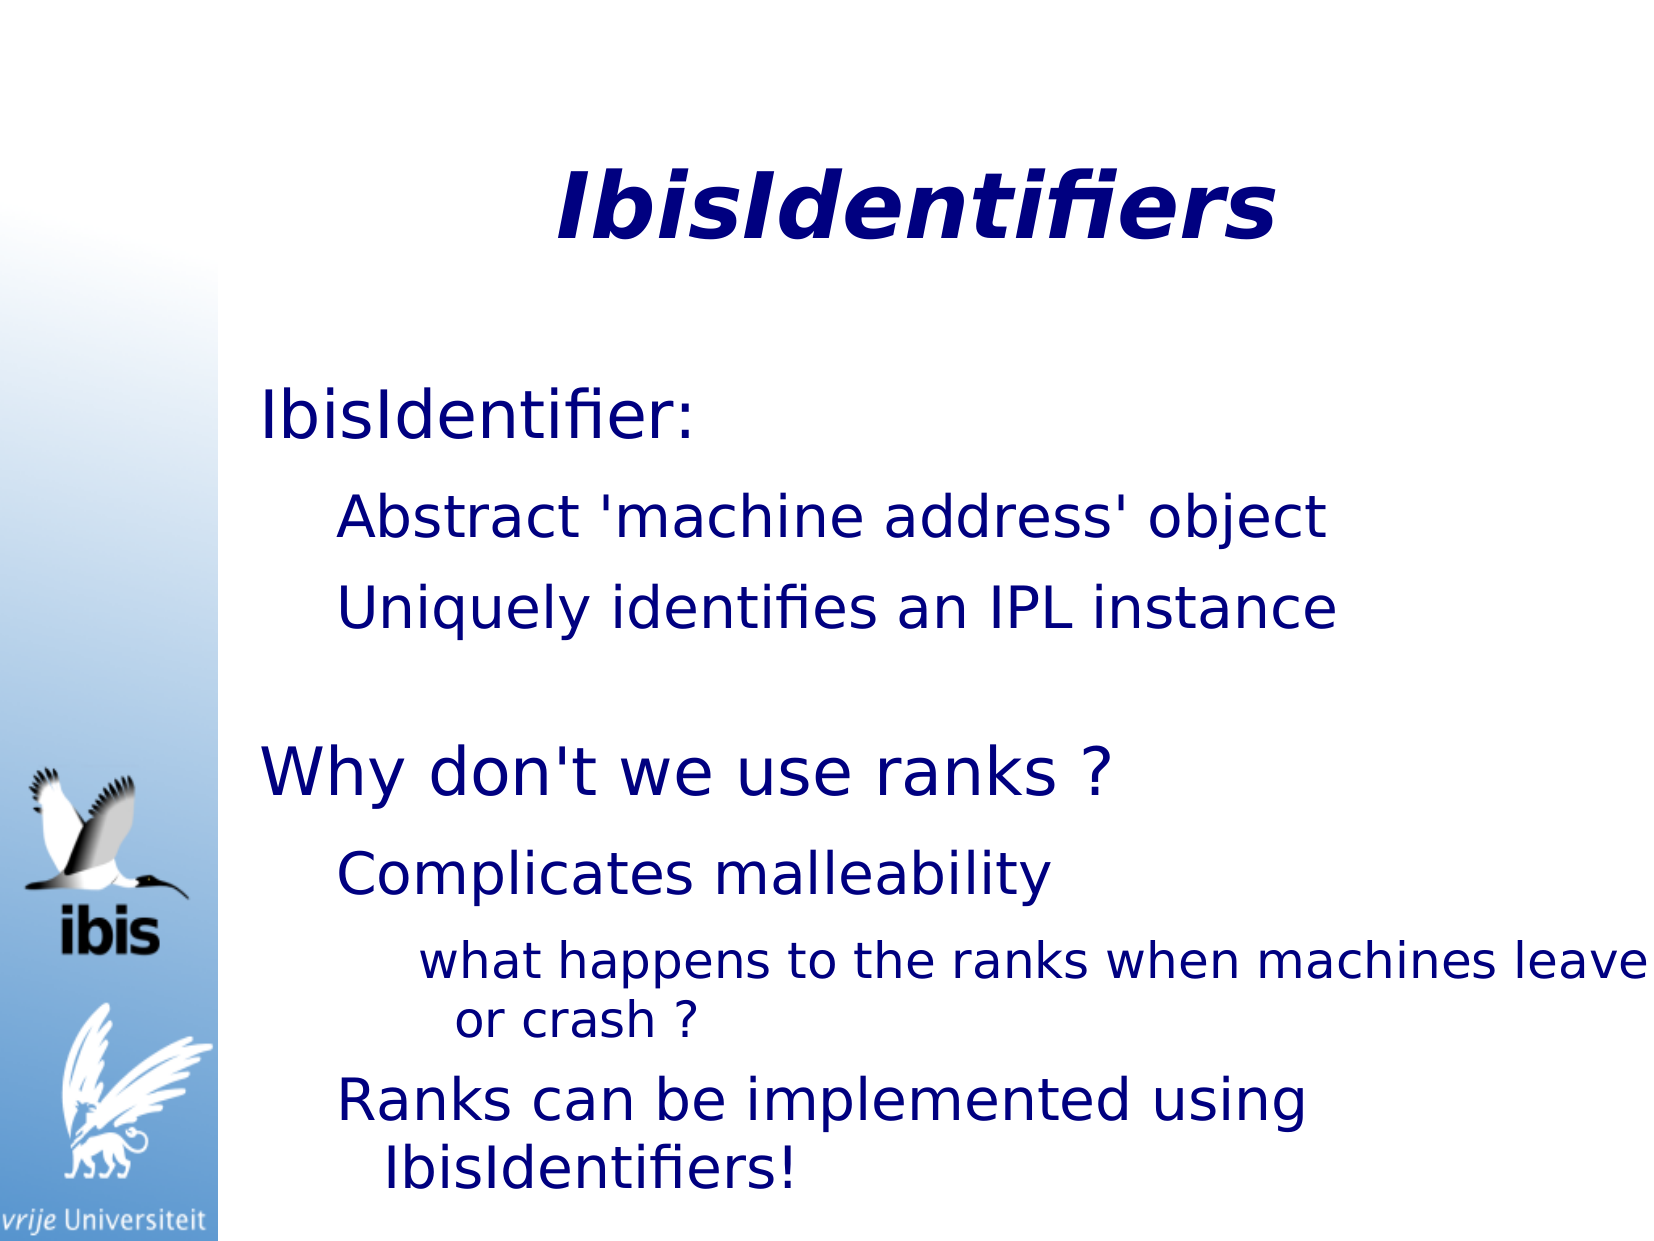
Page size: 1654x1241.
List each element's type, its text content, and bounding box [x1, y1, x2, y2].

title IbisIdentifiers [228, 102, 1609, 310]
picture [0, 0, 218, 1241]
list IbisIdentifier: Abstract 'machine address' object Uniquely identifies an IPL instance Why don't we use ranks ? Complicates malleability what happens to the ranks when machines leave or crash ? Ranks can be implemented using IbisIdentifiers! [241, 376, 1654, 1203]
